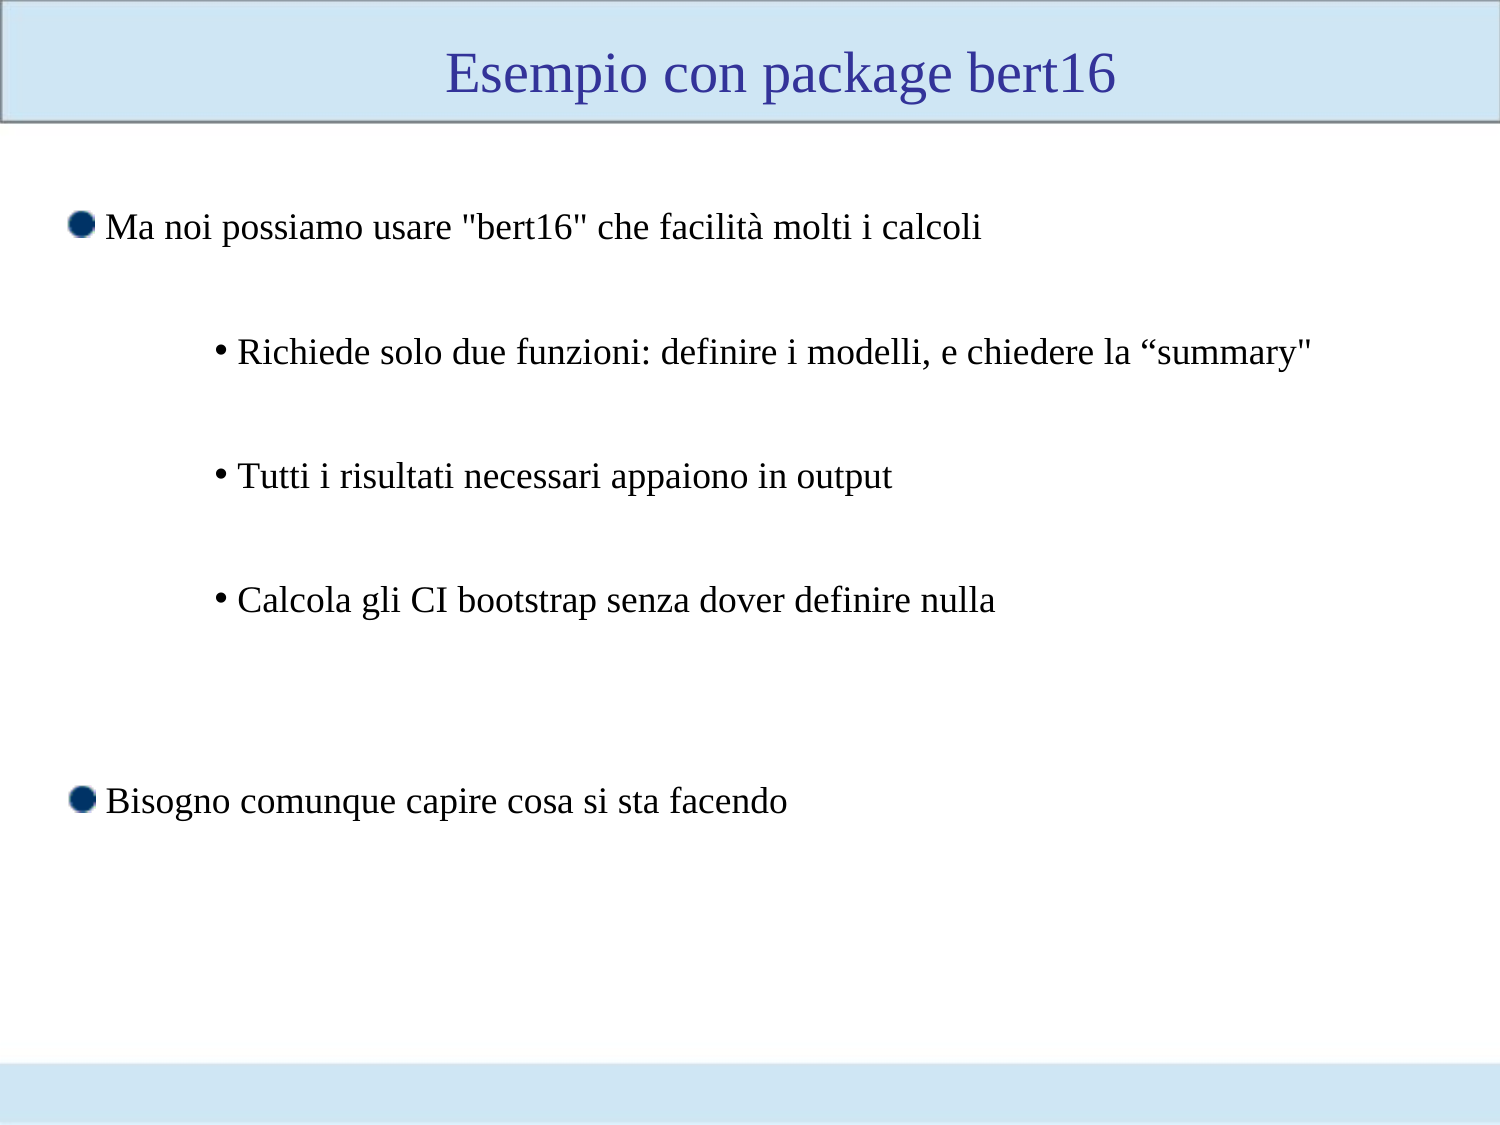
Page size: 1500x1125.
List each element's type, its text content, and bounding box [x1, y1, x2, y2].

text_box Bisogno comunque capire cosa si sta facendo [50, 734, 1476, 831]
text_box Ma noi possiamo usare "bert16" che facilità molti i calcoli Richiede solo due funzioni: definire i modelli, e chiedere la “summary" Tutti i risultati necessari appaiono in output Calcola gli CI bootstrap senza dover definire nulla [49, 159, 1475, 628]
picture [0, 0, 1500, 1125]
title Esempio con package bert16 [249, 21, 1313, 117]
